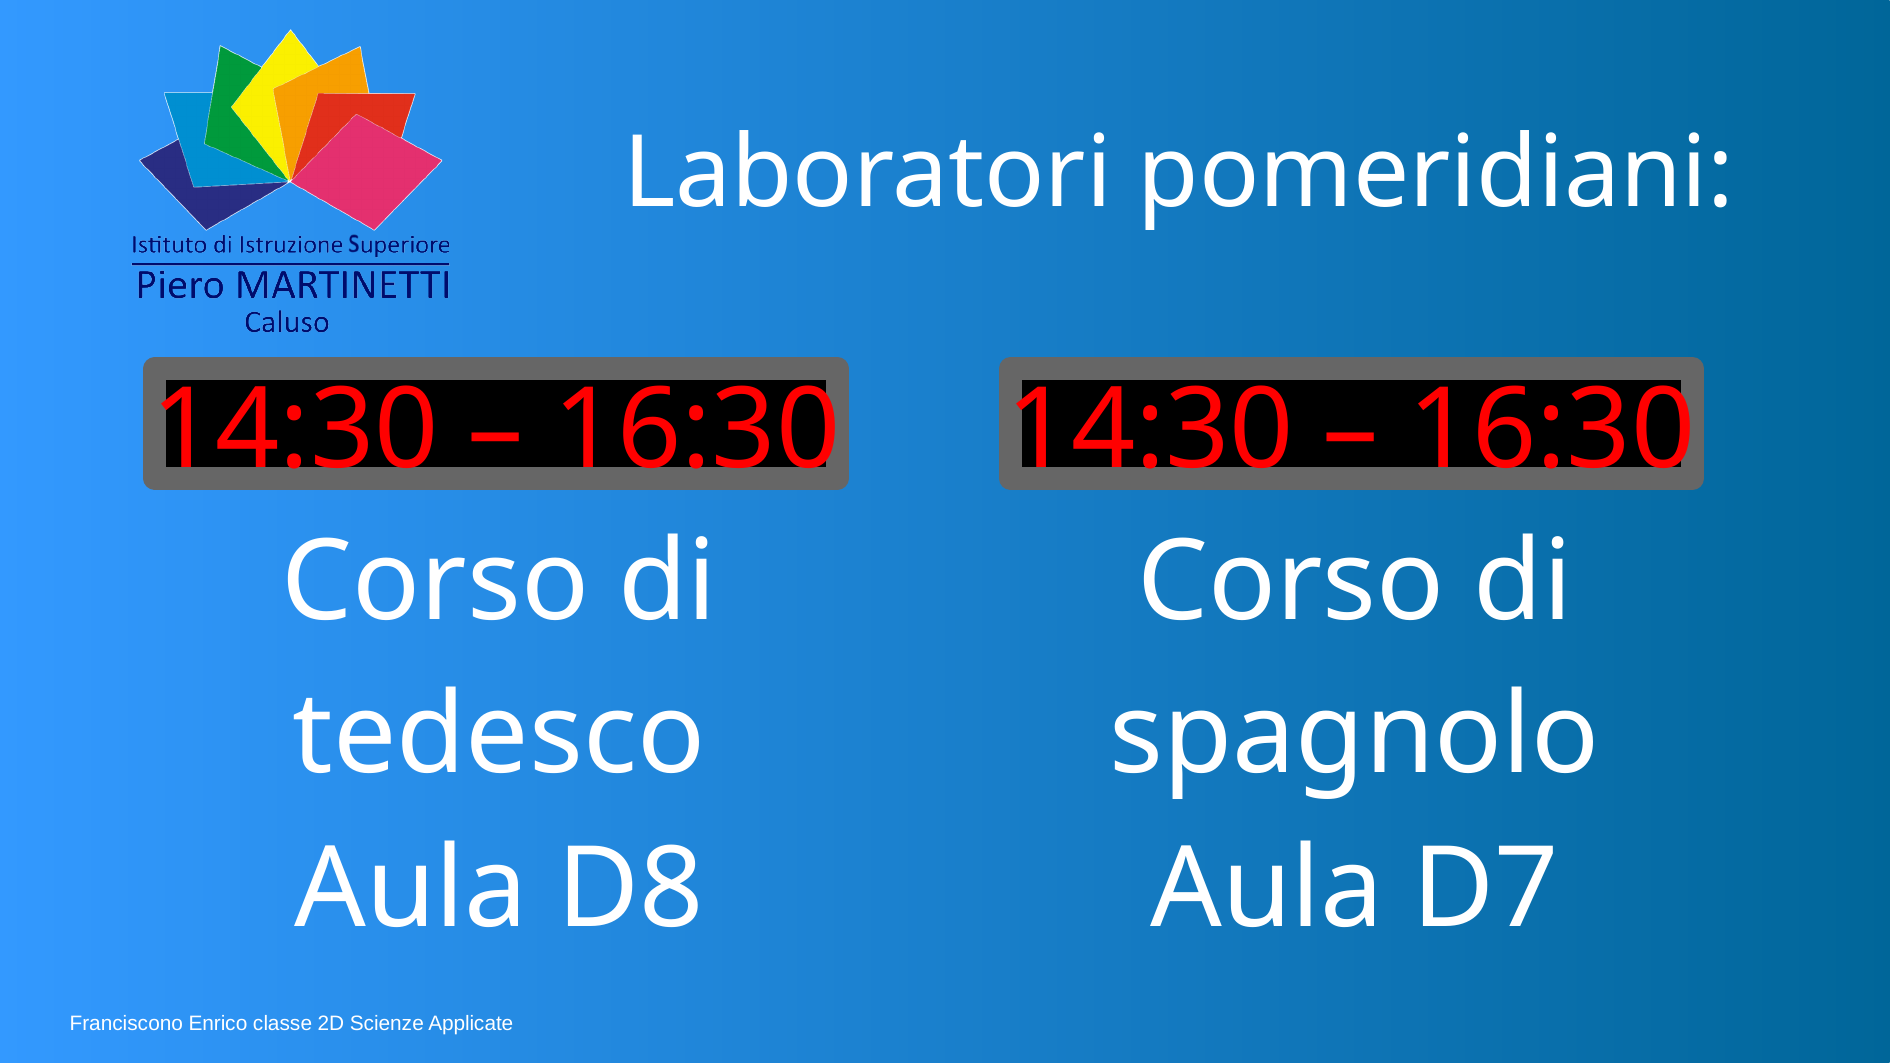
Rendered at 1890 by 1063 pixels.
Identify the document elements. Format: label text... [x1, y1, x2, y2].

text_box 14:30 – 16:30 [1010, 368, 1693, 479]
text_box 14:30 – 16:30 [154, 368, 838, 479]
text_box Corso di spagnolo Aula D7 [607, 491, 1890, 1042]
text_box Corso di tedesco Aula D8 [0, 491, 607, 1042]
text_box Laboratori pomeridiani: [591, 91, 1861, 338]
picture [0, 23, 591, 355]
text_box Franciscono Enrico classe 2D Scienze Applicate [54, 1004, 628, 1063]
